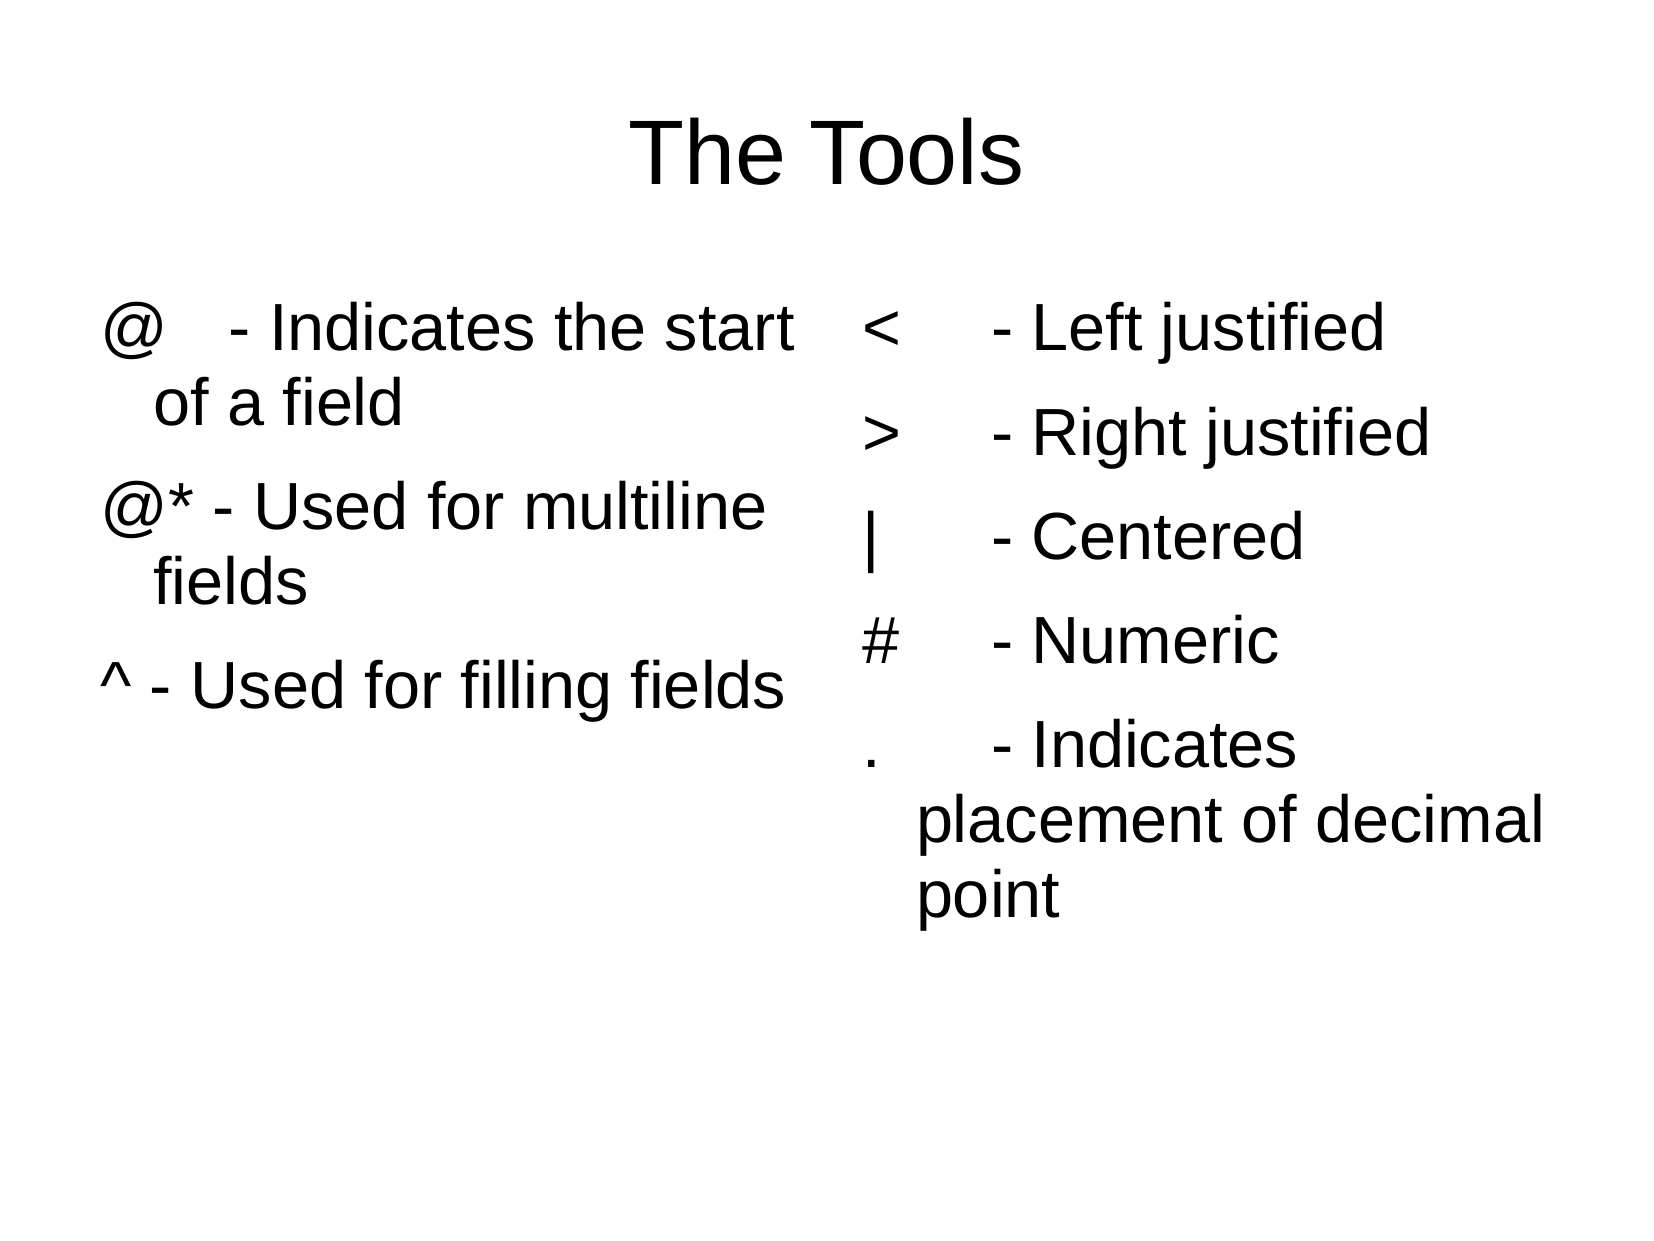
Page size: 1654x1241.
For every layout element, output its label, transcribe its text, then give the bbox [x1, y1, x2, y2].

title The Tools [82, 49, 1571, 257]
list < - Left justified > - Right justified | - Centered # - Numeric . - Indicates placement of decimal point [845, 290, 1572, 1094]
list @ - Indicates the start of a field @* - Used for multiline fields ^ - Used for filling fields [82, 290, 809, 1094]
